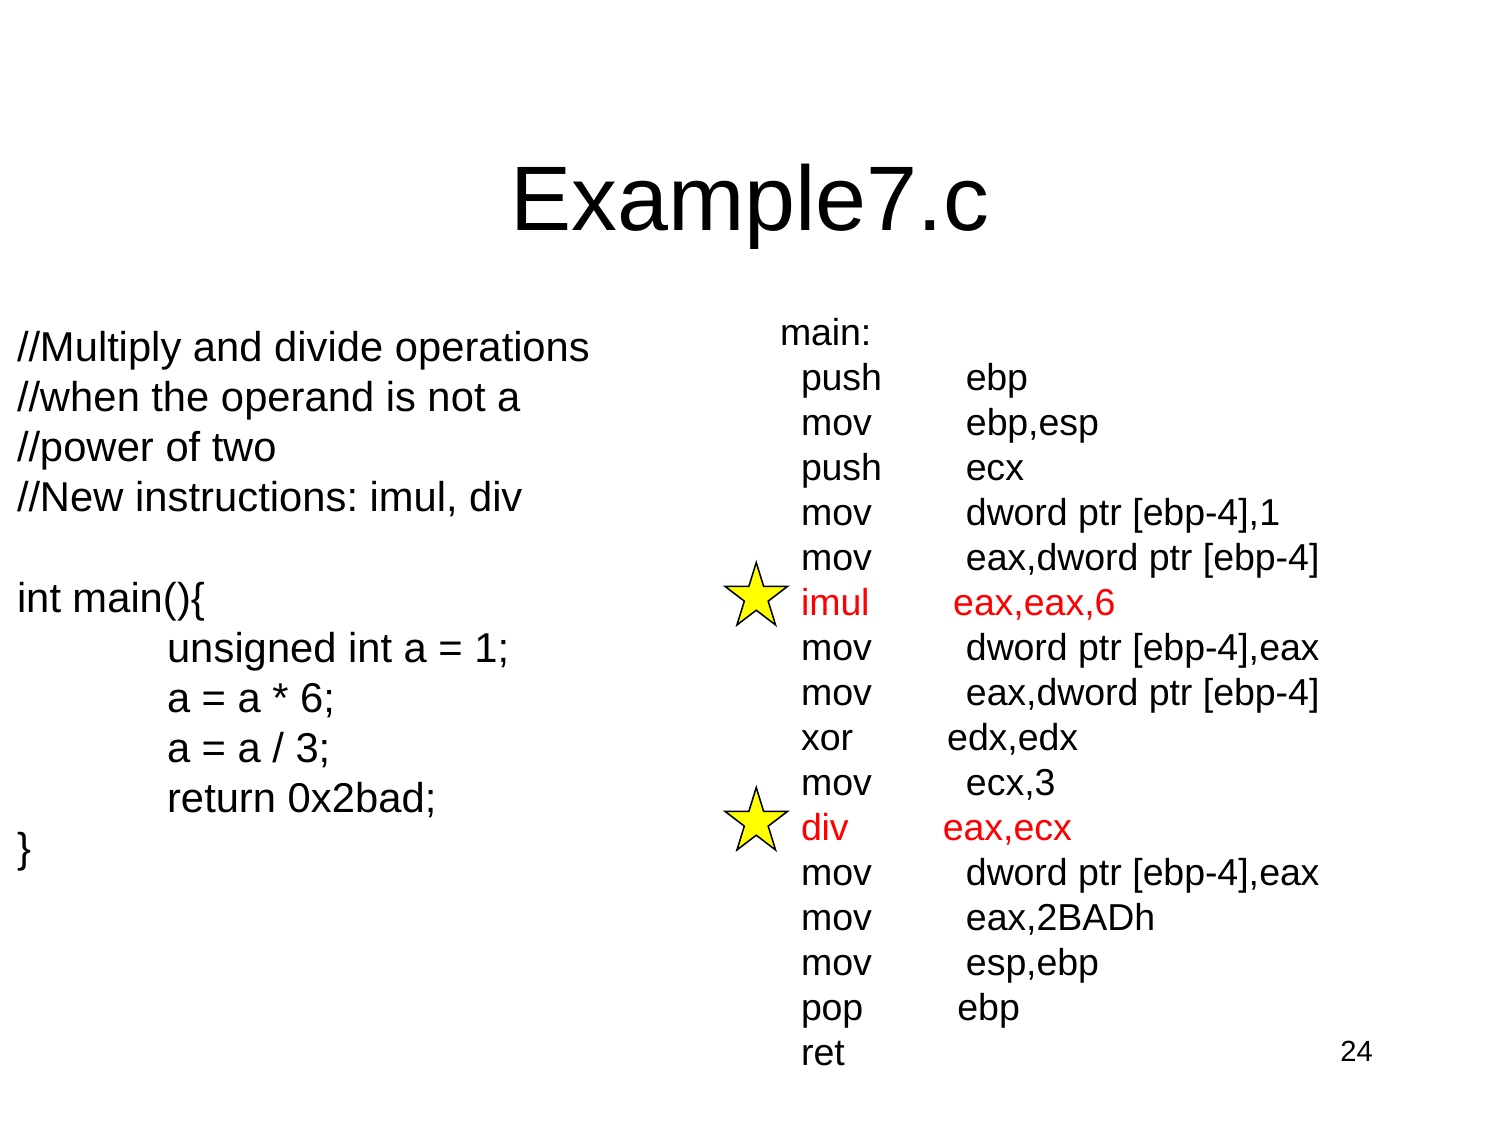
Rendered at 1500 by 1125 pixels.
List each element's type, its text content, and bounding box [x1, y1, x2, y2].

text_box <number> [1074, 1025, 1388, 1101]
text_box [725, 787, 788, 850]
title Example7.c [112, 99, 1388, 288]
text_box main: push ebp mov ebp,esp push ecx mov dword ptr [ebp-4],1 mov eax,dword ptr [ebp-4] imul eax,eax,6 mov dword ptr [ebp-4],eax mov eax,dword ptr [ebp-4] xor edx,edx mov ecx,3 div eax,ecx mov dword ptr [ebp-4],eax mov eax,2BADh mov esp,ebp pop ebp ret [765, 299, 1346, 1081]
text_box //Multiply and divide operations //when the operand is not a //power of two //New instructions: imul, div int main(){ unsigned int a = 1; a = a * 6; a = a / 3; return 0x2bad; } [2, 312, 606, 879]
text_box [725, 562, 788, 625]
